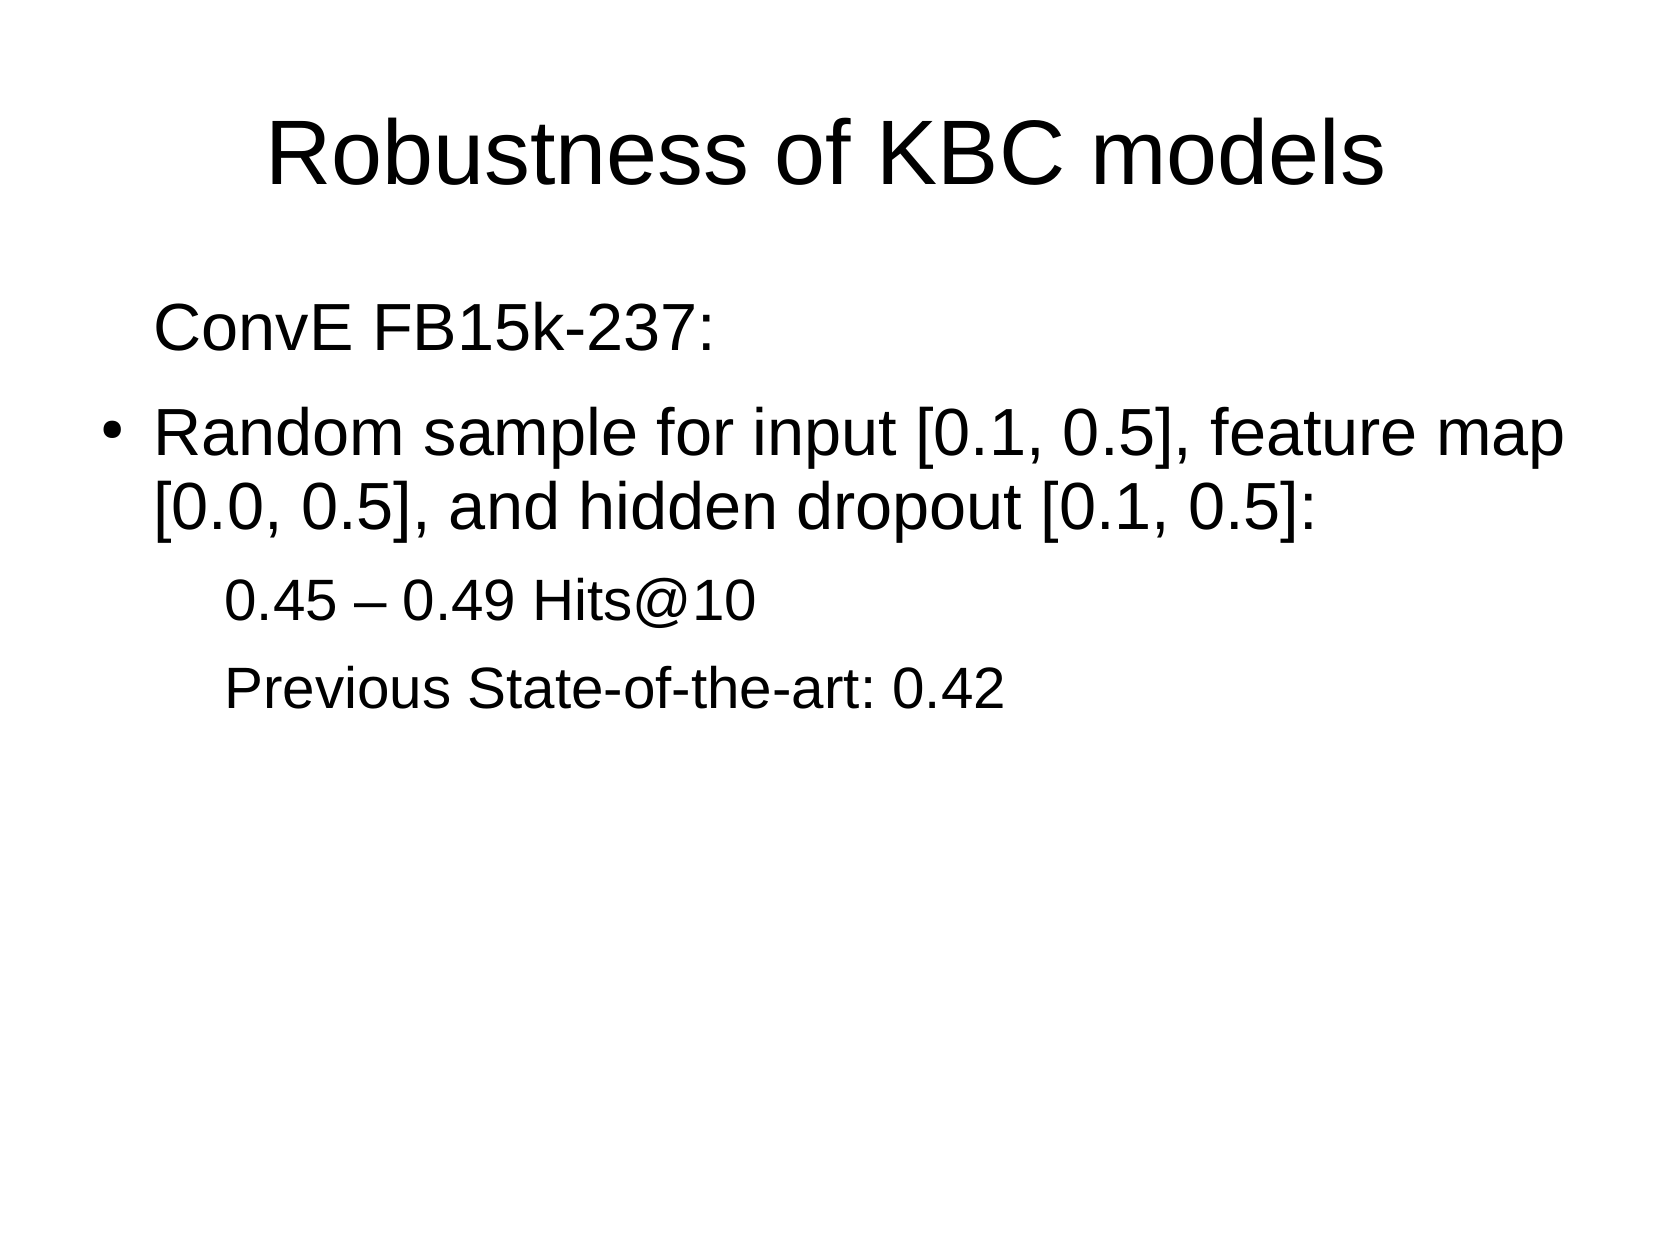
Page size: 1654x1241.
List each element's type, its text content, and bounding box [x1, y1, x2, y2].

list ConvE FB15k-237: Random sample for input [0.1, 0.5], feature map [0.0, 0.5], and hidden dropout [0.1, 0.5]: 0.45 – 0.49 Hits@10 Previous State-of-the-art: 0.42 [82, 290, 1571, 1010]
title Robustness of KBC models [82, 49, 1571, 257]
